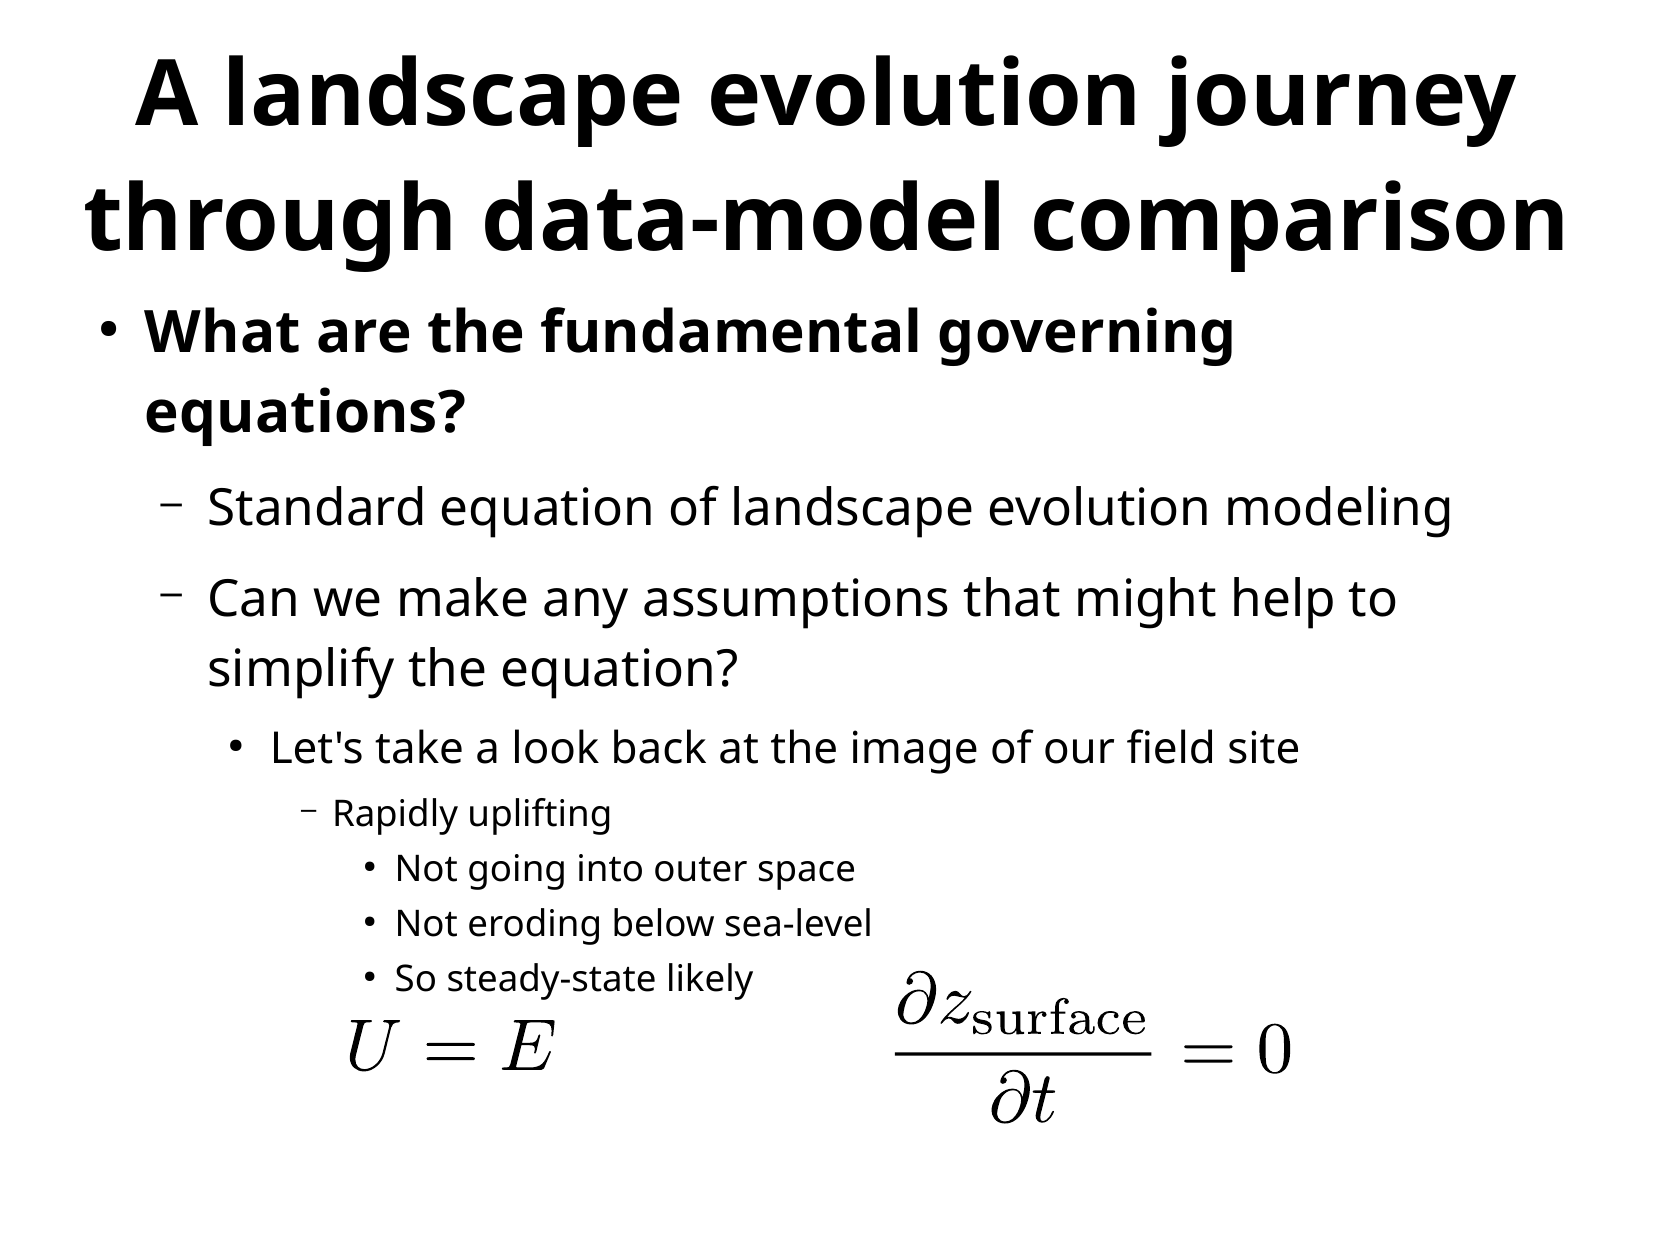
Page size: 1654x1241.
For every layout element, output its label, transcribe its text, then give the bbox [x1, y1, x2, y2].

text_box [894, 970, 1293, 1124]
list What are the fundamental governing equations? Standard equation of landscape evolution modeling Can we make any assumptions that might help to simplify the equation? Let's take a look back at the image of our field site Rapidly uplifting Not going into outer space Not eroding below sea-level So steady-state likely [82, 290, 1571, 1010]
title A landscape evolution journey through data-model comparison [82, 49, 1571, 257]
text_box [345, 1020, 557, 1072]
